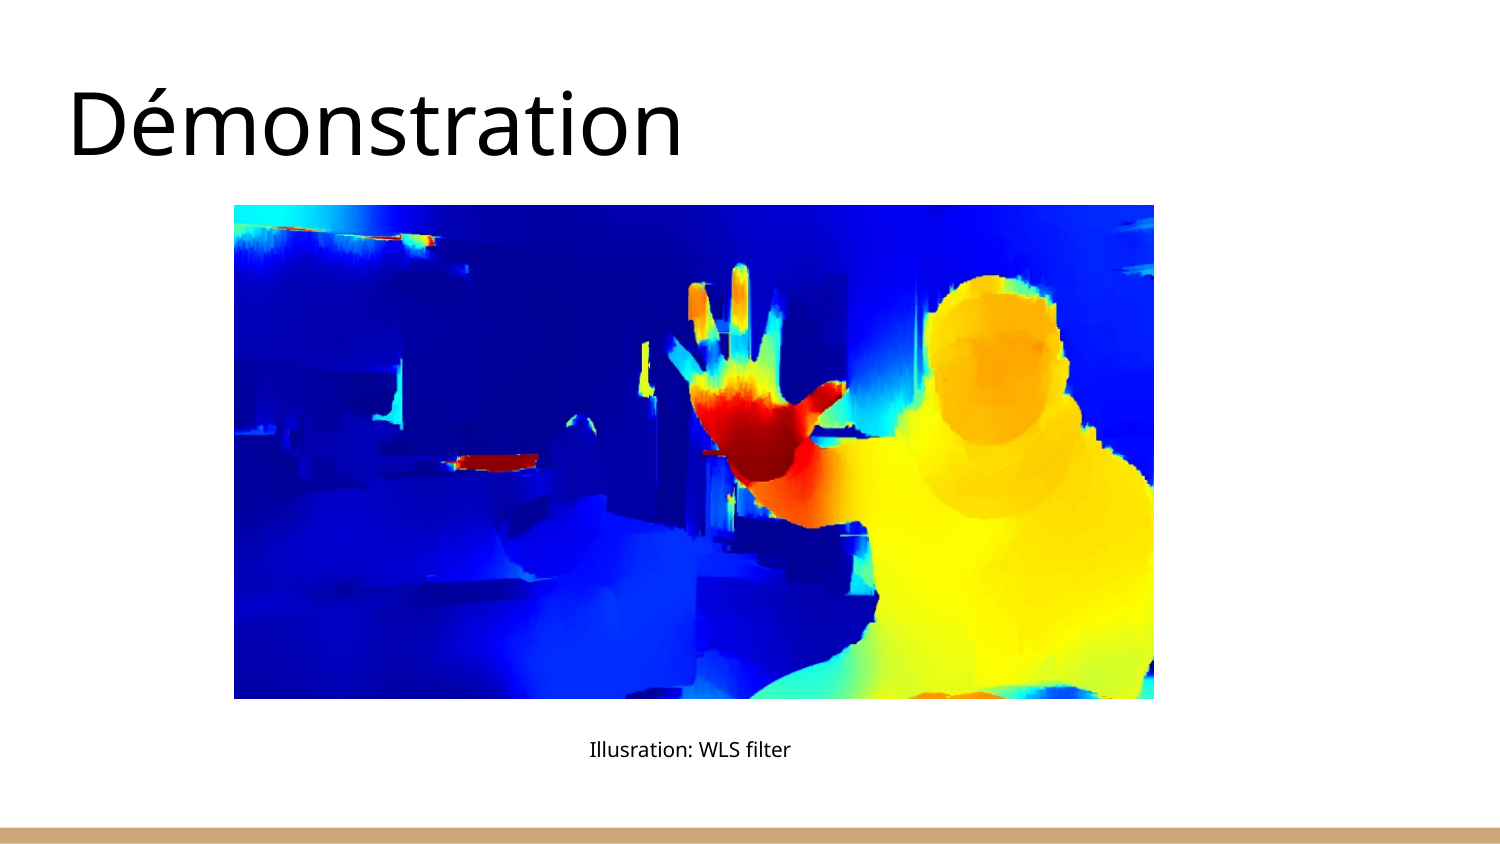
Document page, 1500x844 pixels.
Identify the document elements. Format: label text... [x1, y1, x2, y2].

text_box Illusration: WLS filter [574, 721, 814, 777]
title Démonstration [51, 51, 1449, 189]
picture [234, 205, 1154, 699]
